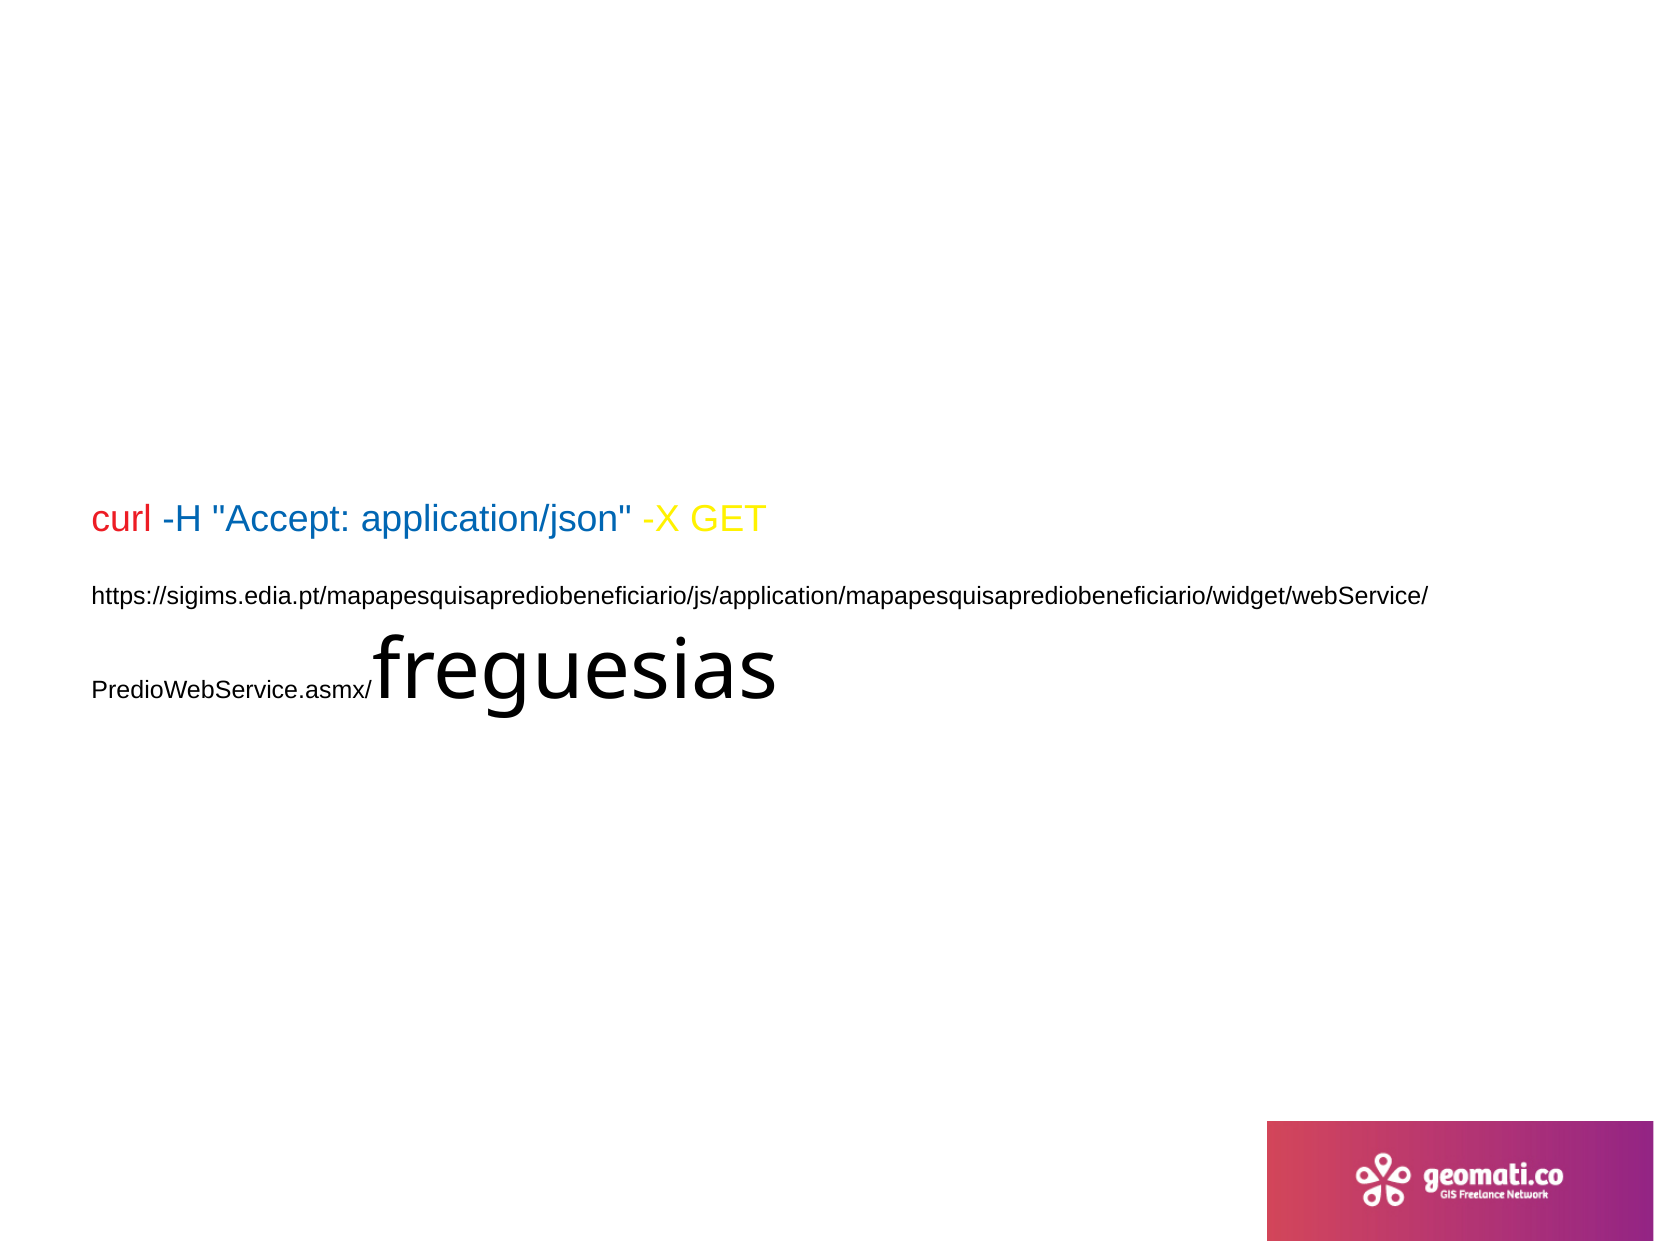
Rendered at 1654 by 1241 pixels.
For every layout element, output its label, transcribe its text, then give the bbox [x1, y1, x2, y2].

picture [1267, 1121, 1654, 1241]
text_box curl -H "Accept: application/json" -X GET https://sigims.edia.pt/mapapesquisaprediobeneficiario/js/application/mapapesquisaprediobeneficiario/widget/webService/PredioWebService.asmx/freguesias [76, 490, 1601, 731]
